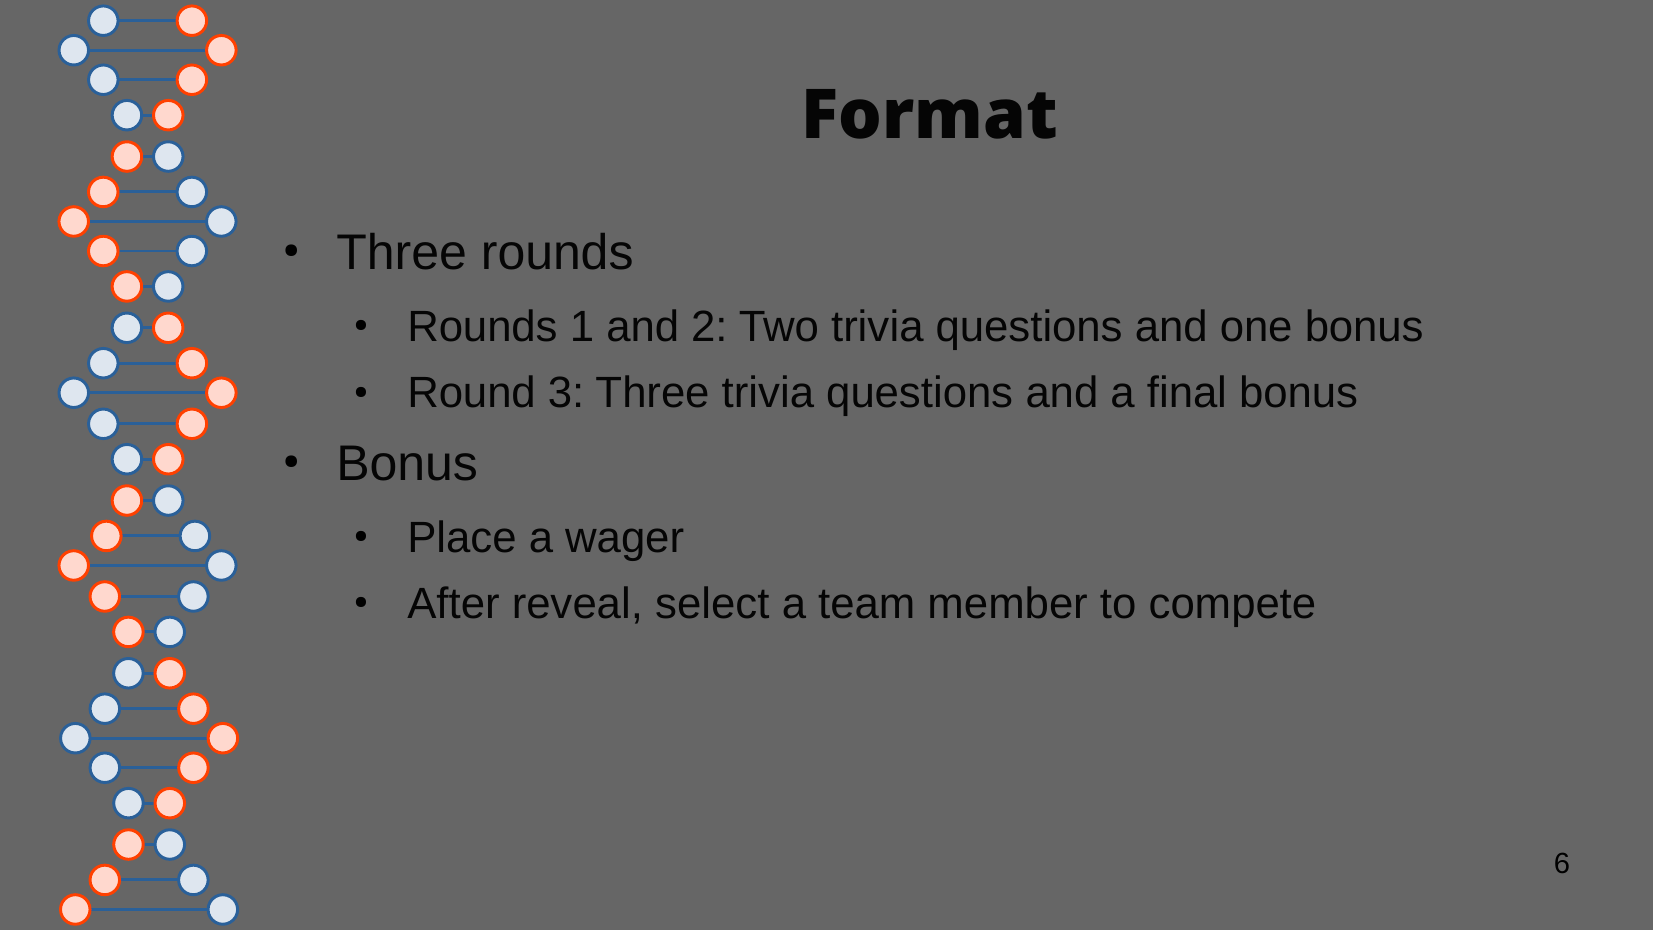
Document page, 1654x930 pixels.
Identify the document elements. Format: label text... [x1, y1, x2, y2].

title Format [265, 35, 1594, 189]
list Three rounds Rounds 1 and 2: Two trivia questions and one bonus Round 3: Three trivia questions and a final bonus Bonus Place a wager After reveal, select a team member to compete [265, 224, 1594, 764]
